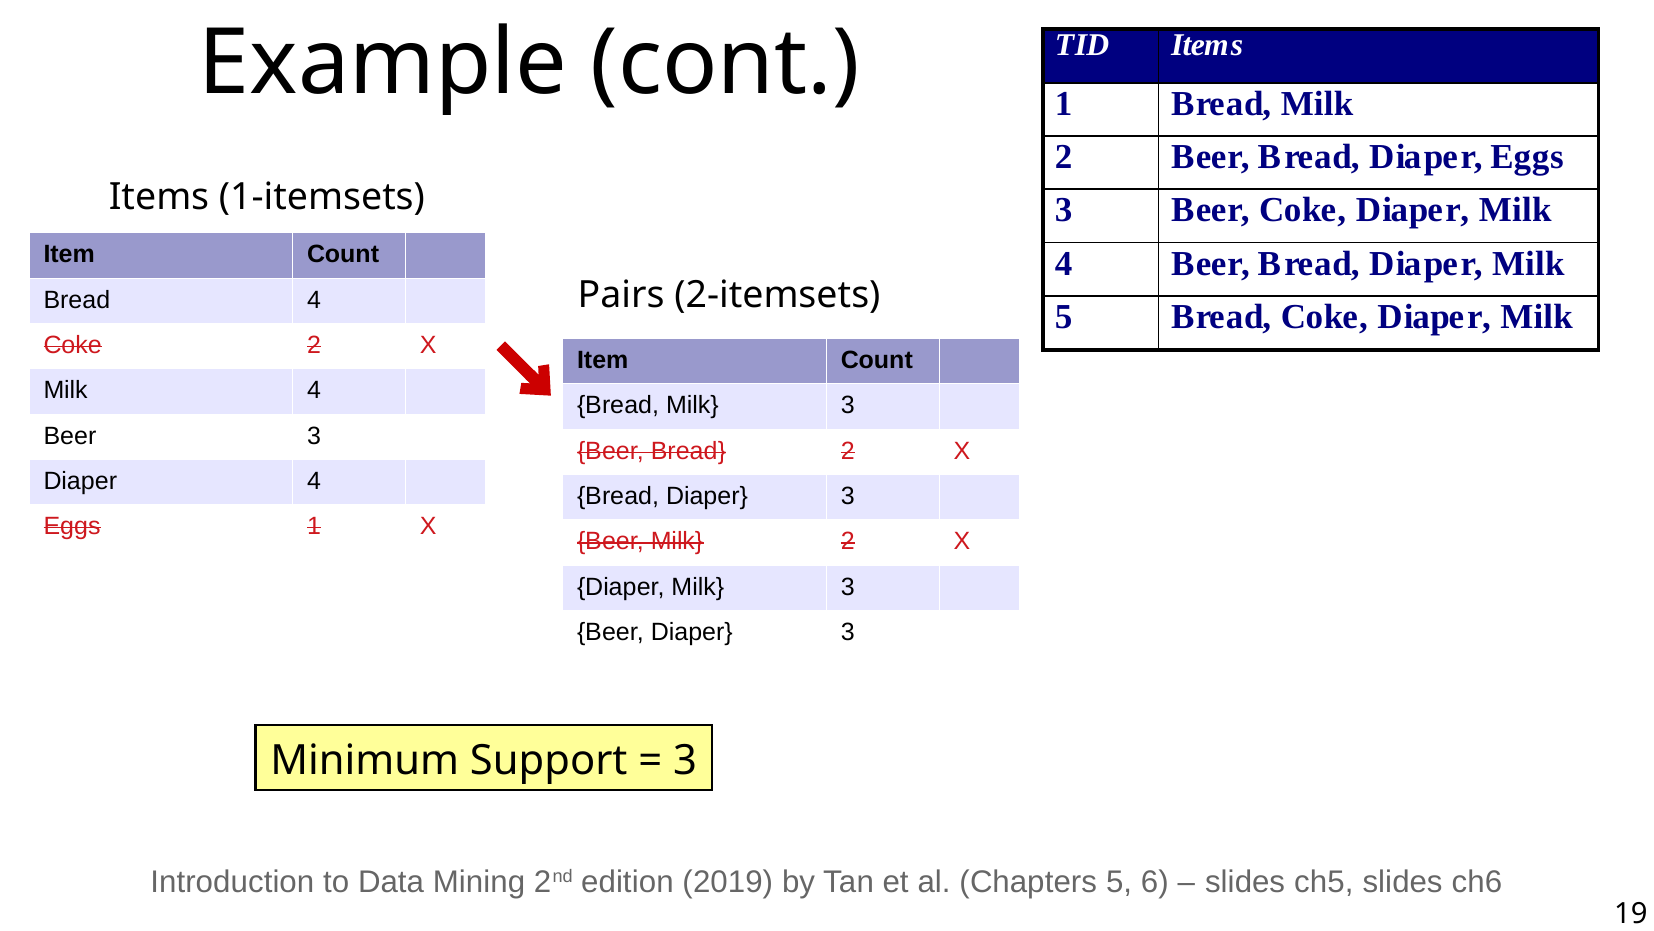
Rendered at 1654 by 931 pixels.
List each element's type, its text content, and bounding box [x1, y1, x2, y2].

table_cell [406, 369, 485, 414]
table_cell 3 [827, 475, 939, 519]
table_cell X [940, 520, 1019, 565]
table_cell [940, 566, 1019, 610]
text_box Minimum Support = 3 [255, 725, 712, 790]
table_cell 4 [293, 279, 405, 323]
table_cell [940, 475, 1019, 519]
table_cell 4 [293, 460, 405, 504]
table_header [940, 339, 1019, 383]
table_cell {Diaper, Milk} [563, 566, 826, 610]
table_cell 1 [293, 505, 405, 550]
table_cell 4 [293, 369, 405, 414]
table_cell Milk [30, 369, 292, 414]
table_cell 3 [827, 384, 939, 429]
table_cell Coke [30, 324, 292, 368]
text_box Items (1-itemsets) [94, 164, 441, 225]
table_cell Bread [30, 279, 292, 323]
table_header Item [30, 233, 292, 278]
picture [1026, 27, 1612, 380]
table_cell Diaper [30, 460, 292, 504]
table_cell 3 [827, 611, 939, 656]
table_cell Eggs [30, 505, 292, 550]
table_cell X [406, 324, 485, 368]
table_header Item [563, 339, 826, 383]
table_header Count [293, 233, 405, 278]
table_cell [406, 415, 485, 459]
table_cell [940, 611, 1019, 656]
table_cell {Beer, Bread} [563, 430, 826, 474]
table_cell {Beer, Diaper} [563, 611, 826, 656]
table_cell {Bread, Diaper} [563, 475, 826, 519]
title Example (cont.) [82, 1, 977, 115]
table_cell 2 [827, 520, 939, 565]
table_cell [406, 460, 485, 504]
table_cell 2 [293, 324, 405, 368]
table_cell X [406, 505, 485, 550]
table_cell {Beer, Milk} [563, 520, 826, 565]
table_header Count [827, 339, 939, 383]
table_cell [406, 279, 485, 323]
table_cell [940, 384, 1019, 429]
table_cell X [940, 430, 1019, 474]
table_cell 2 [827, 430, 939, 474]
text_box Introduction to Data Mining 2nd edition (2019) by Tan et al. (Chapters 5, 6) – slides ch5, slides ch6 [7, 857, 1646, 916]
text_box Pairs (2-itemsets) [563, 262, 896, 323]
table_cell 3 [293, 415, 405, 459]
table_cell {Bread, Milk} [563, 384, 826, 429]
table_header [406, 233, 485, 278]
table_cell 3 [827, 566, 939, 610]
table_cell Beer [30, 415, 292, 459]
